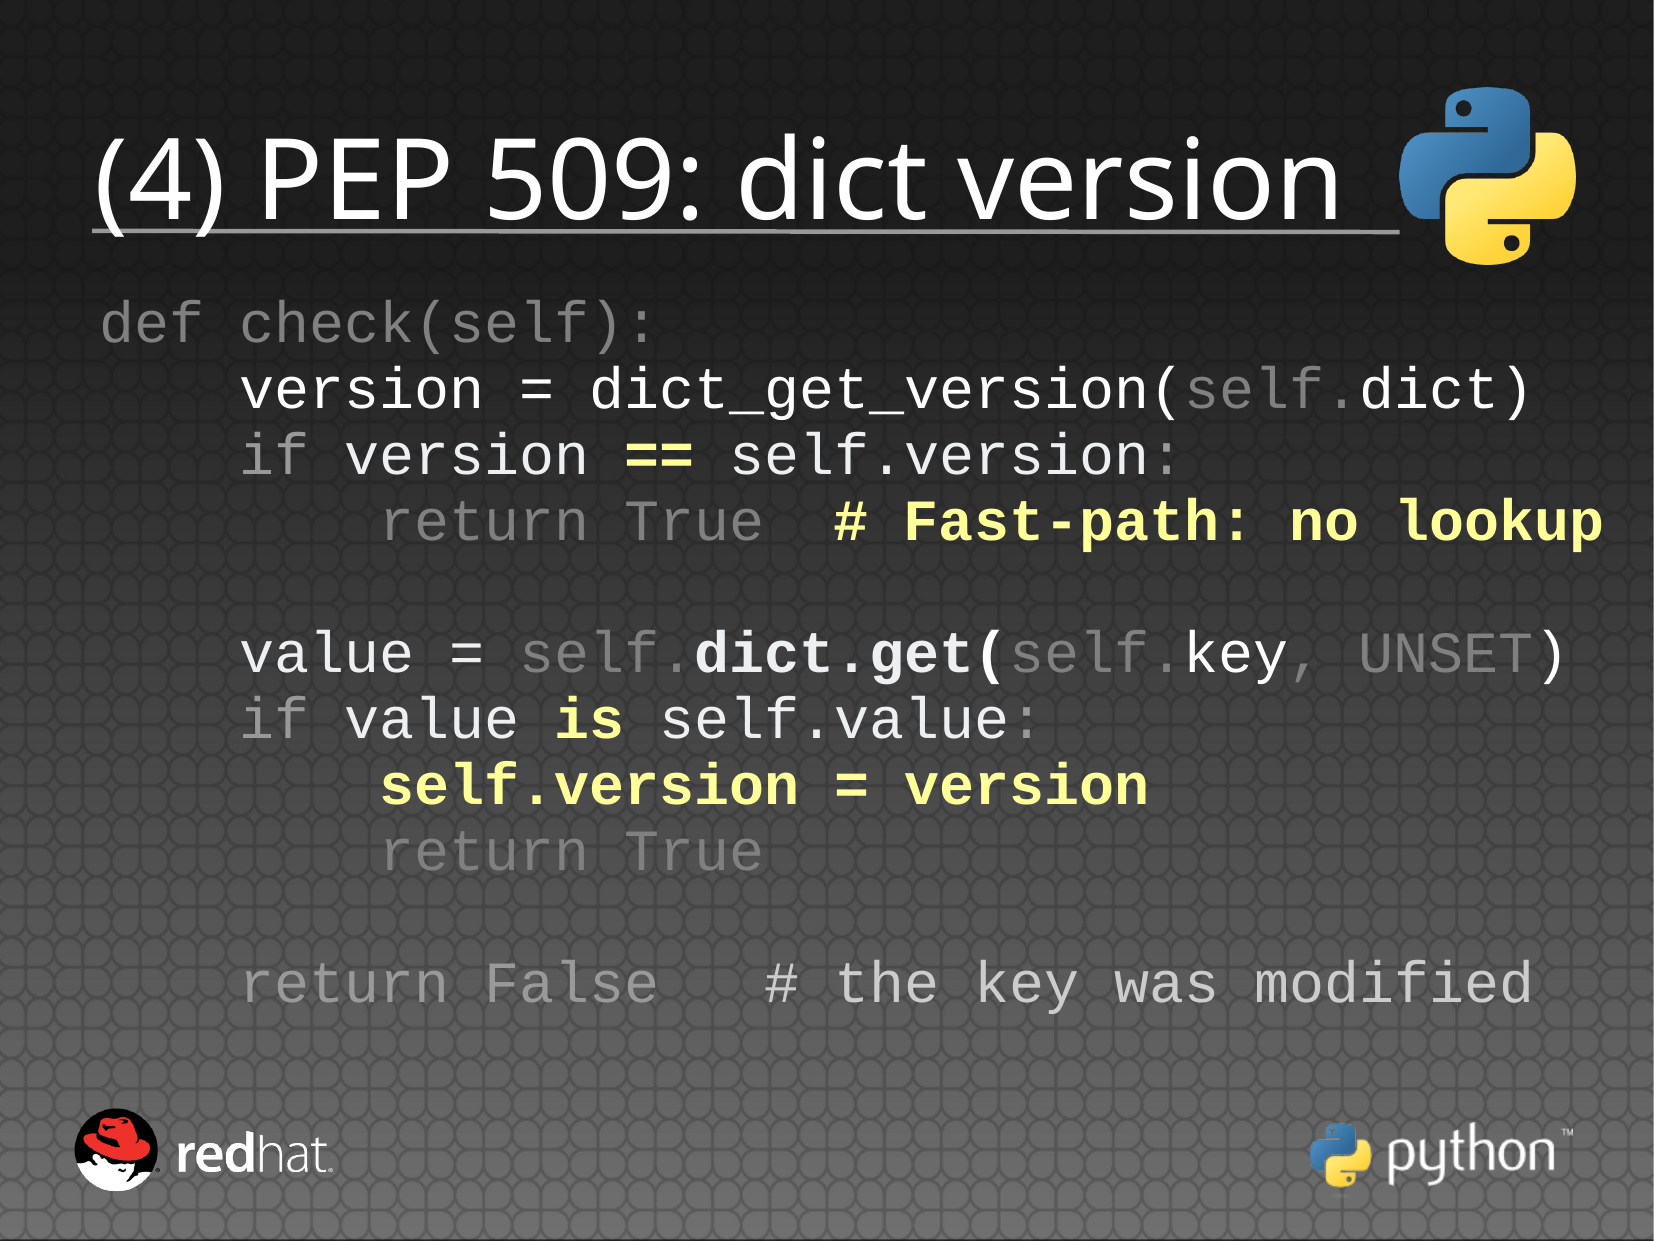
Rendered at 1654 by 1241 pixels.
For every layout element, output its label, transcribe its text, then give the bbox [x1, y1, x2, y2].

list def check(self): version = dict_get_version(self.dict) if version == self.version: return True # Fast-path: no lookup value = self.dict.get(self.key, UNSET) if value is self.value: self.version = version return True return False # the key was modified [28, 293, 1654, 1241]
title (4) PEP 509: dict version [94, 100, 1426, 251]
picture [0, 0, 1654, 1241]
